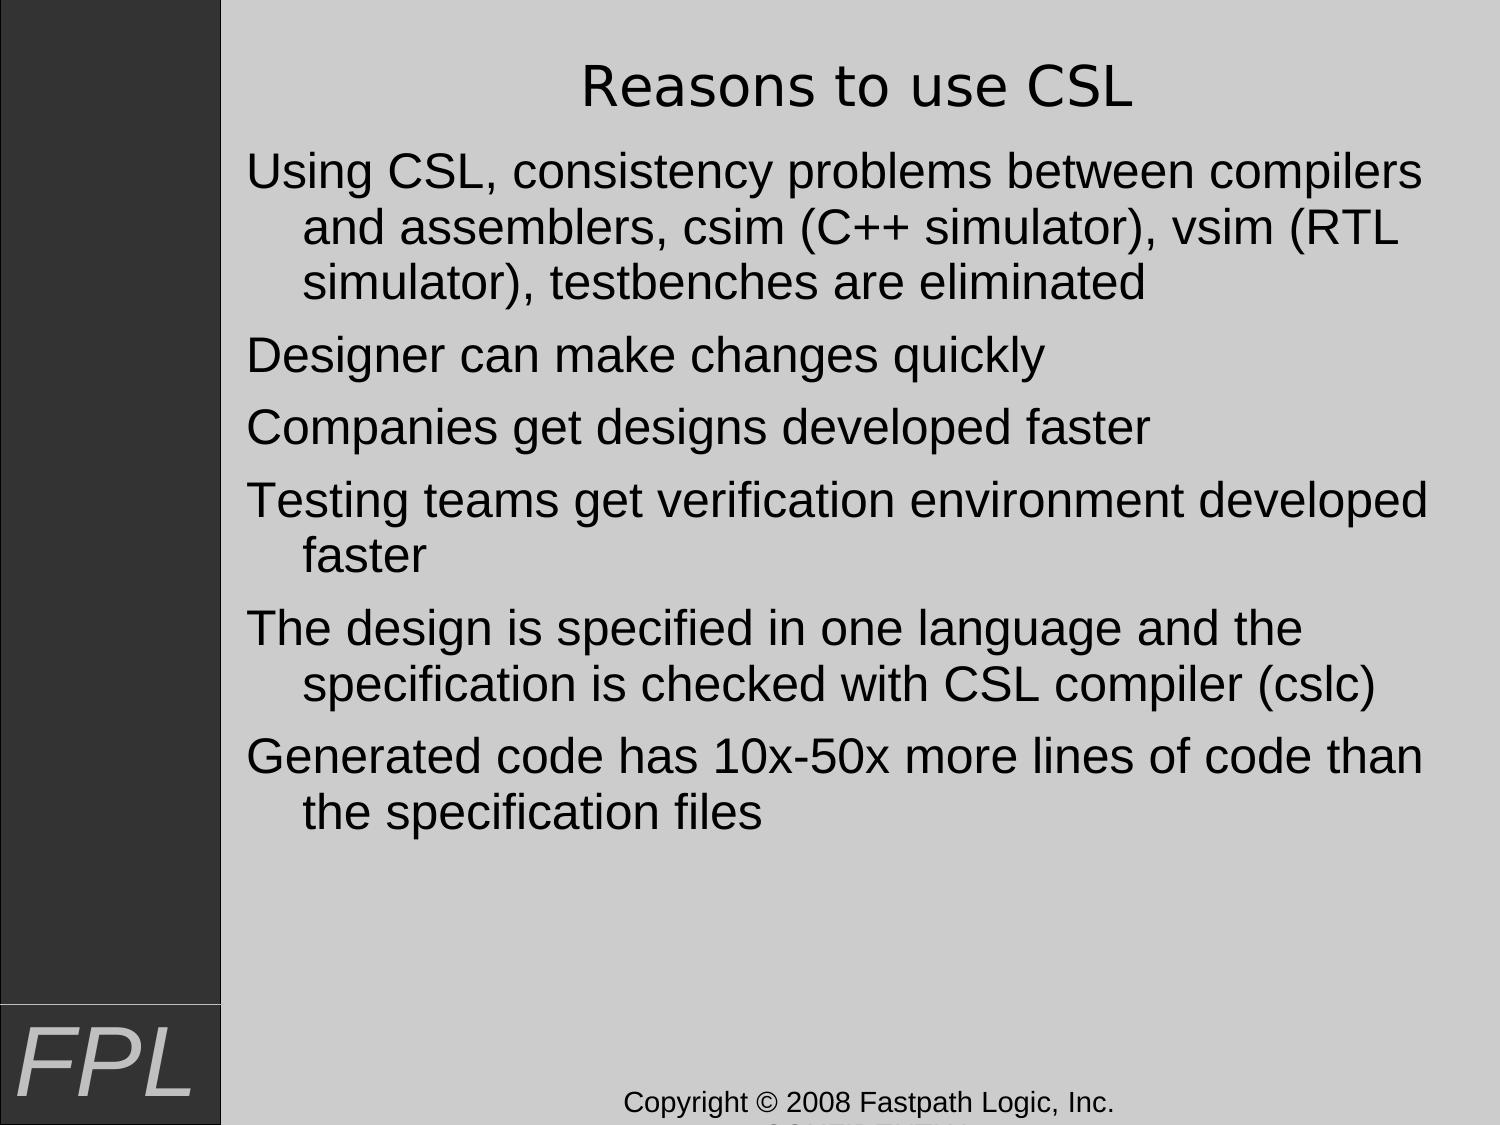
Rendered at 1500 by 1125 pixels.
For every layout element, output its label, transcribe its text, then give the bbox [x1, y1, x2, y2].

title Reasons to use CSL [356, 0, 1357, 143]
list Using CSL, consistency problems between compilers and assemblers, csim (C++ simulator), vsim (RTL simulator), testbenches are eliminated Designer can make changes quickly Companies get designs developed faster Testing teams get verification environment developed faster The design is specified in one language and the specification is checked with CSL compiler (cslc) Generated code has 10x-50x more lines of code than the specification files [246, 143, 1476, 1044]
